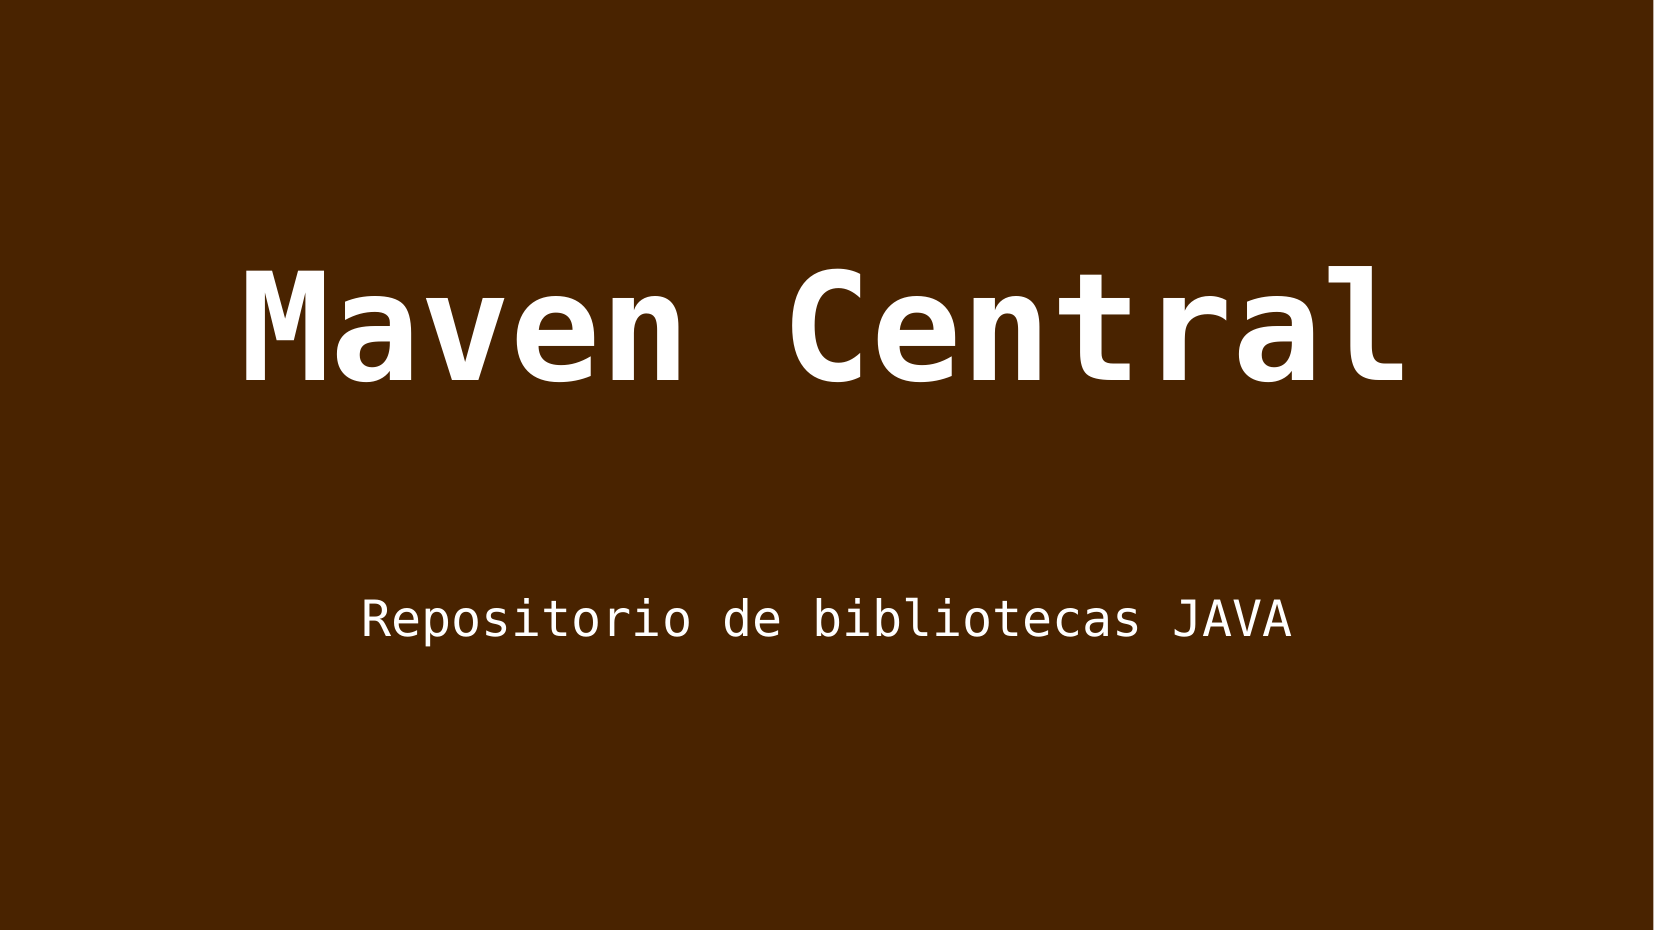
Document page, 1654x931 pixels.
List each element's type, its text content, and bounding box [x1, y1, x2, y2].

subtitle Maven Central Repositorio de bibliotecas JAVA [82, 65, 1571, 824]
